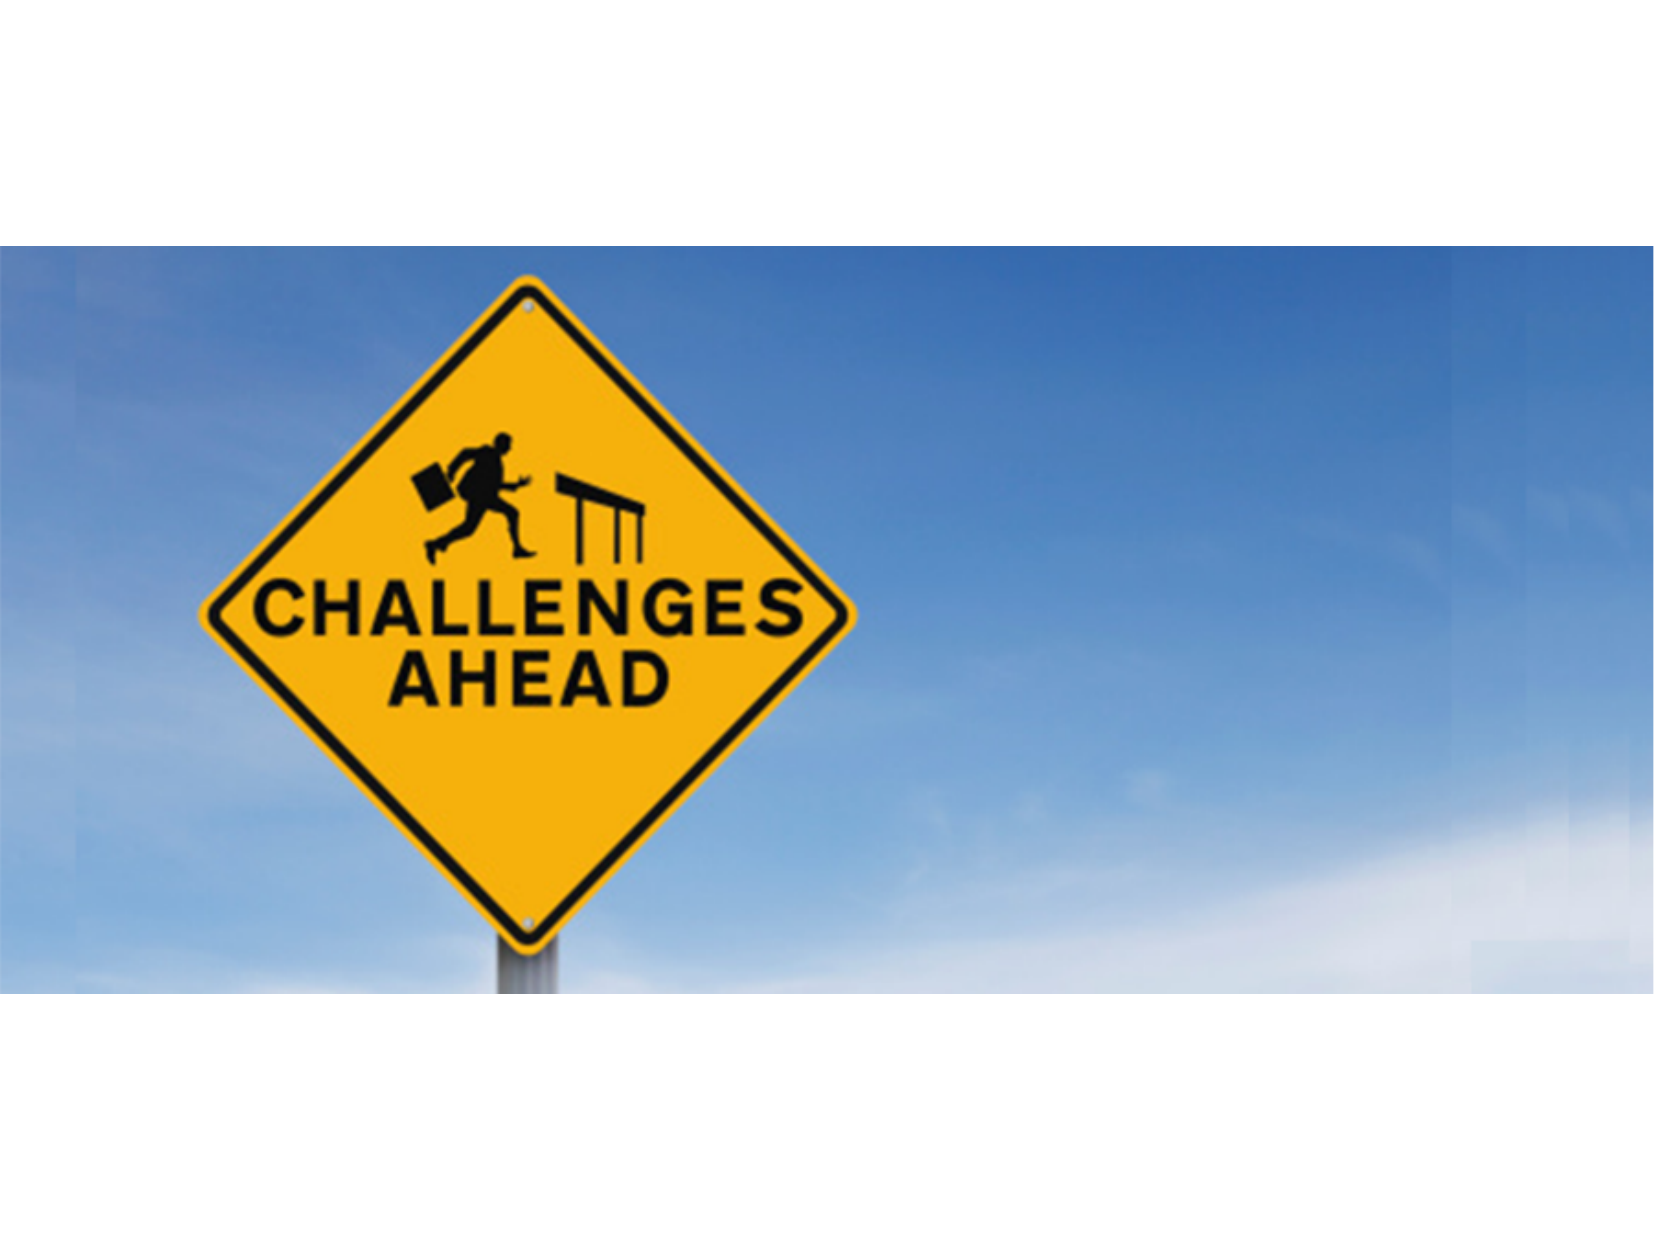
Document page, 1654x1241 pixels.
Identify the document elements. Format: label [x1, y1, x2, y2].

picture [0, 246, 1654, 994]
